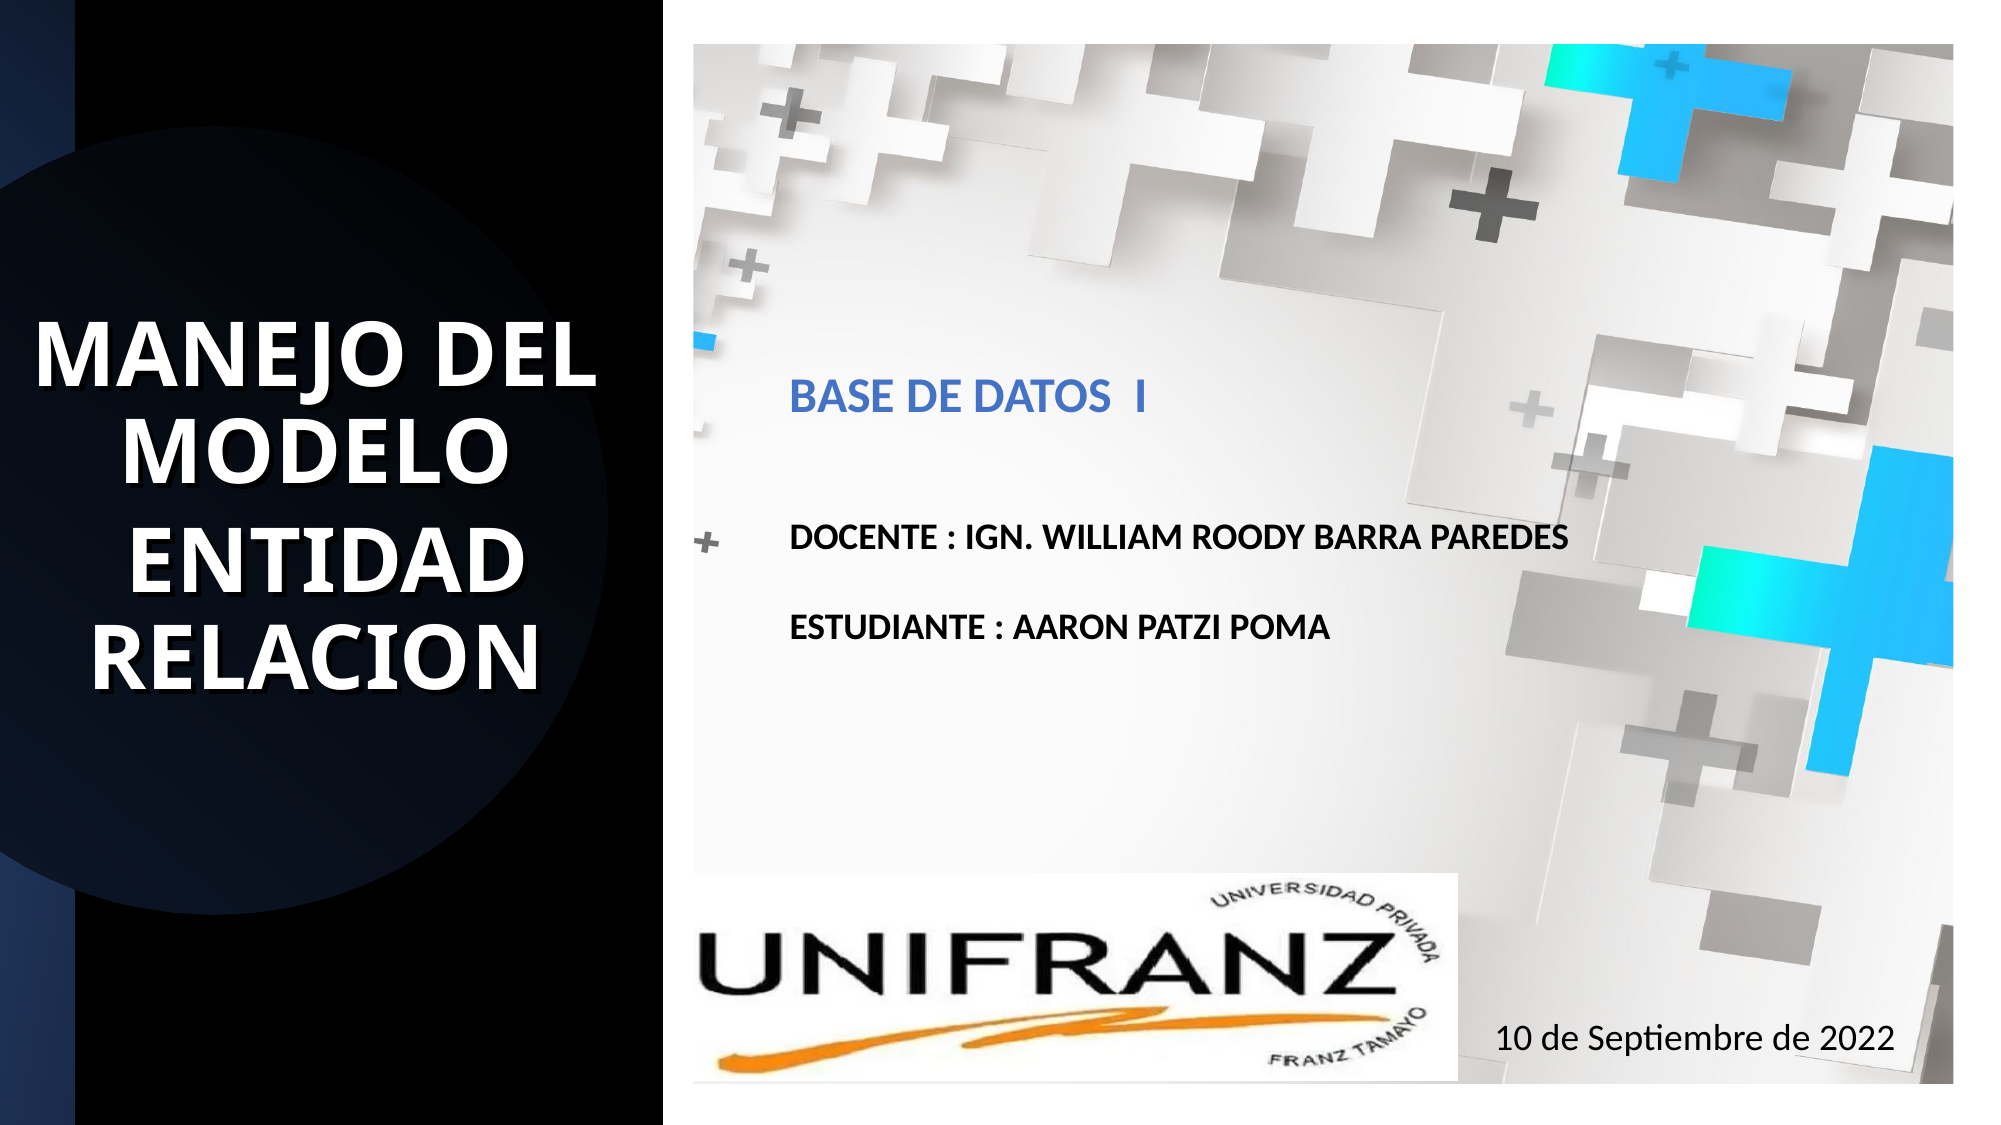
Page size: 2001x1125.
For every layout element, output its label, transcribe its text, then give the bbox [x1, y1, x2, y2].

text_box MANEJO DEL MODELO ENTIDAD RELACION [14, 301, 619, 805]
text_box [0, 0, 2000, 1125]
picture [693, 44, 1954, 1084]
text_box 10 de Septiembre de 2022 [1479, 1005, 1968, 1066]
text_box BASE DE DATOS I DOCENTE : IGN. WILLIAM ROODY BARRA PAREDES ESTUDIANTE : AARON PATZI POMA [774, 354, 1644, 749]
